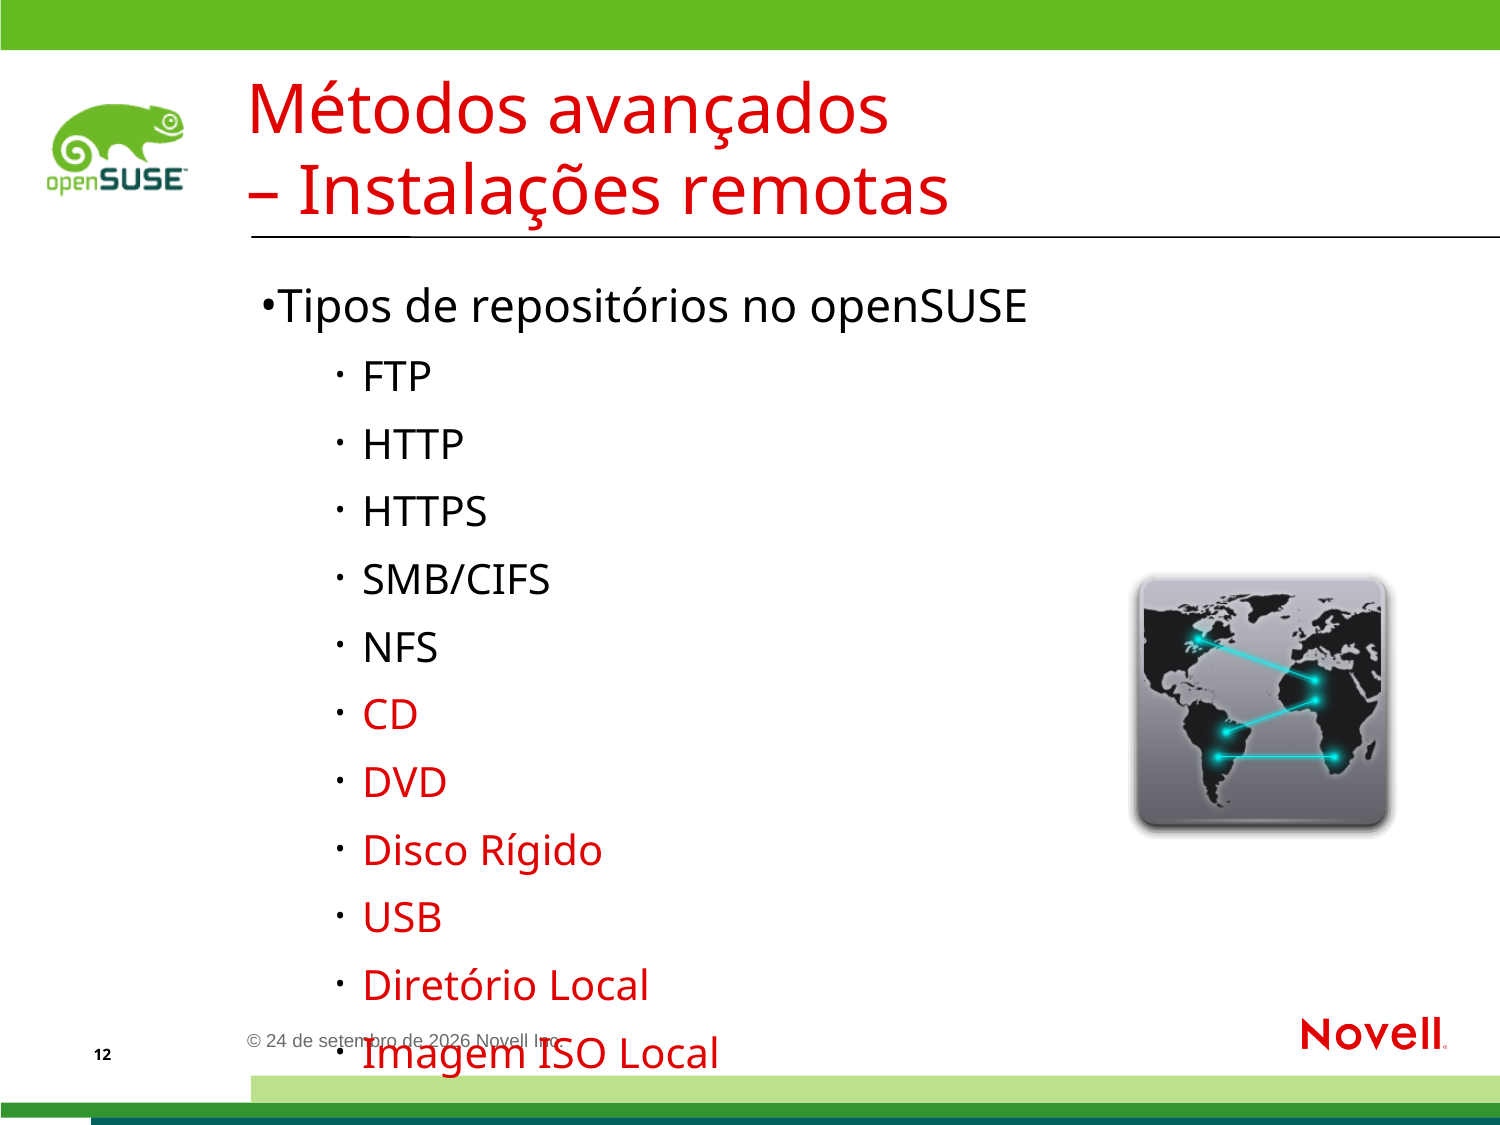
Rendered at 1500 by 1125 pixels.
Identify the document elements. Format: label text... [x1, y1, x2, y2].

picture [1295, 1026, 1453, 1056]
picture [1122, 560, 1403, 842]
picture [47, 104, 188, 197]
title Métodos avançados – Instalações remotas [246, 60, 1409, 239]
list Tipos de repositórios no openSUSE FTP HTTP HTTPS SMB/CIFS NFS CD DVD Disco Rígido USB Diretório Local Imagem ISO Local [245, 267, 1458, 1026]
